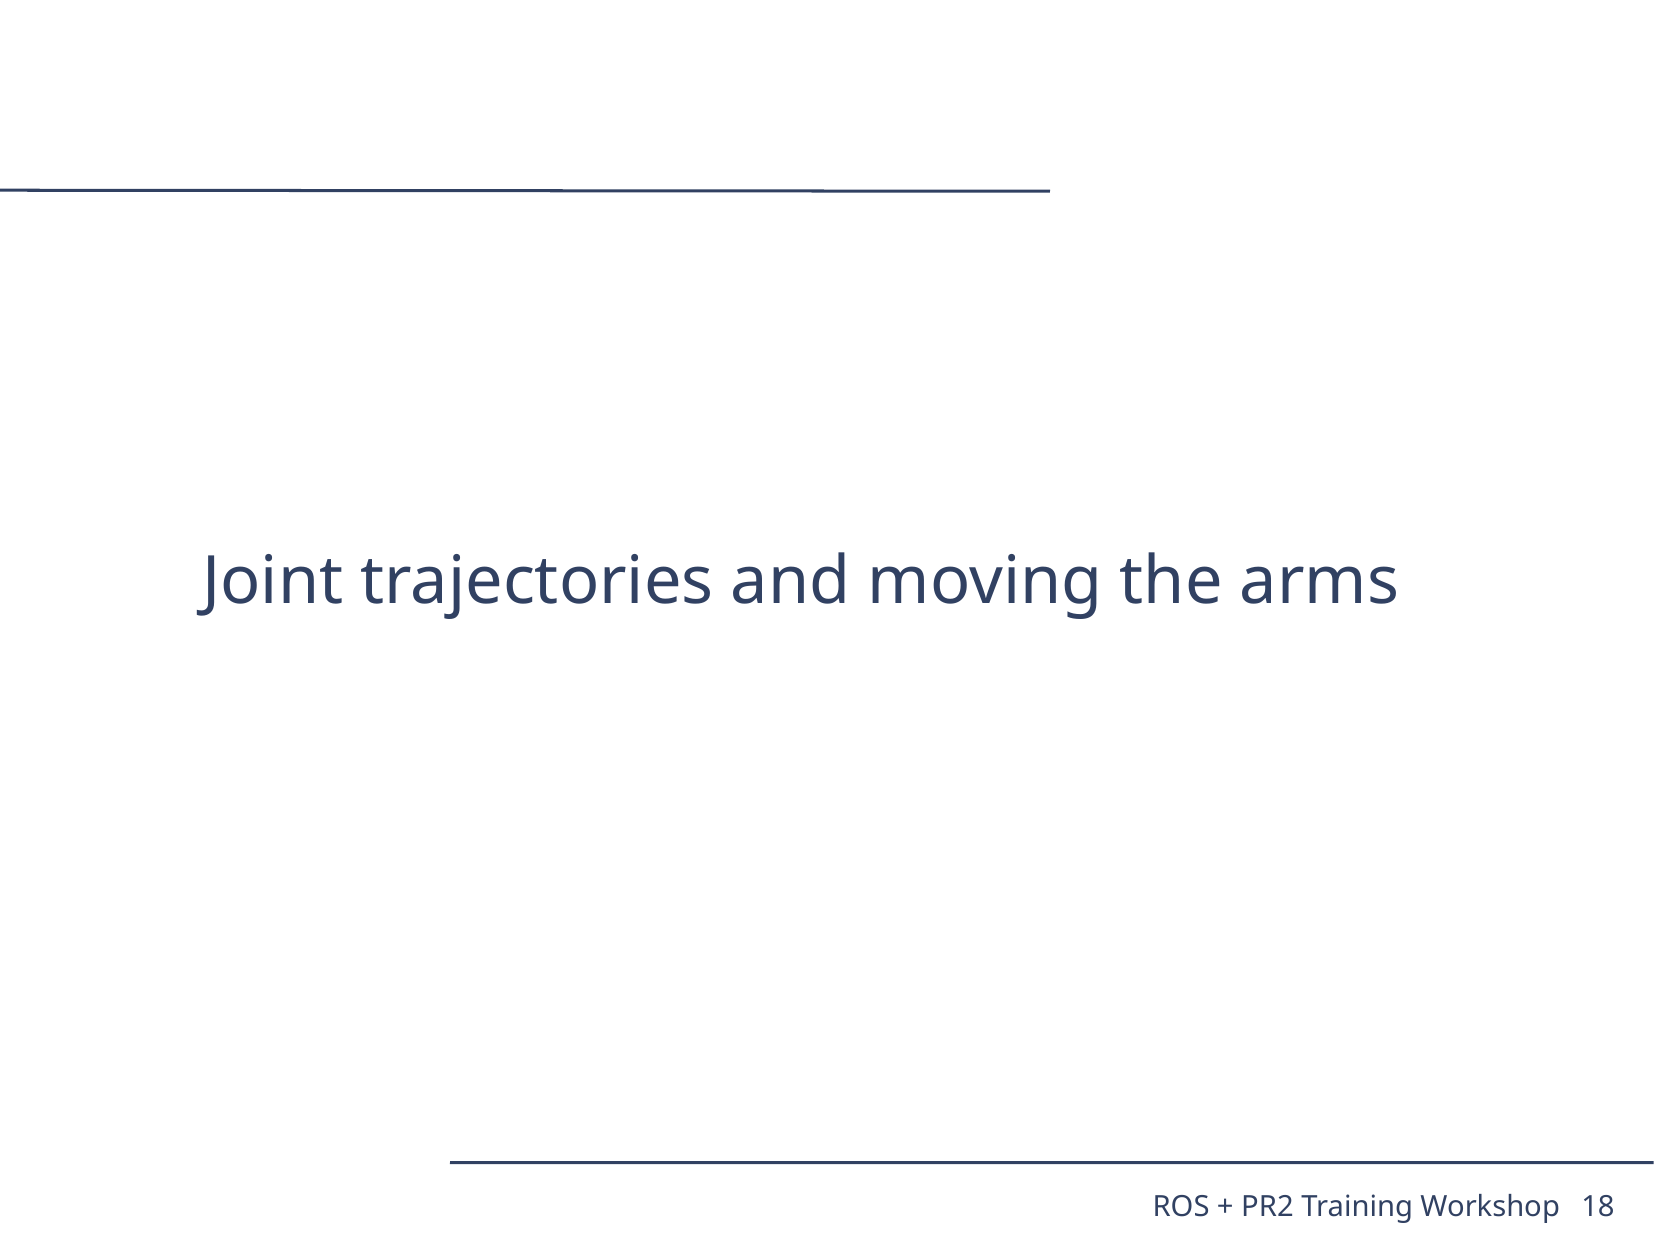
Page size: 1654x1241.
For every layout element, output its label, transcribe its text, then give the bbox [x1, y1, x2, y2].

text_box Joint trajectories and moving the arms [187, 525, 1421, 614]
title [82, 56, 1571, 250]
